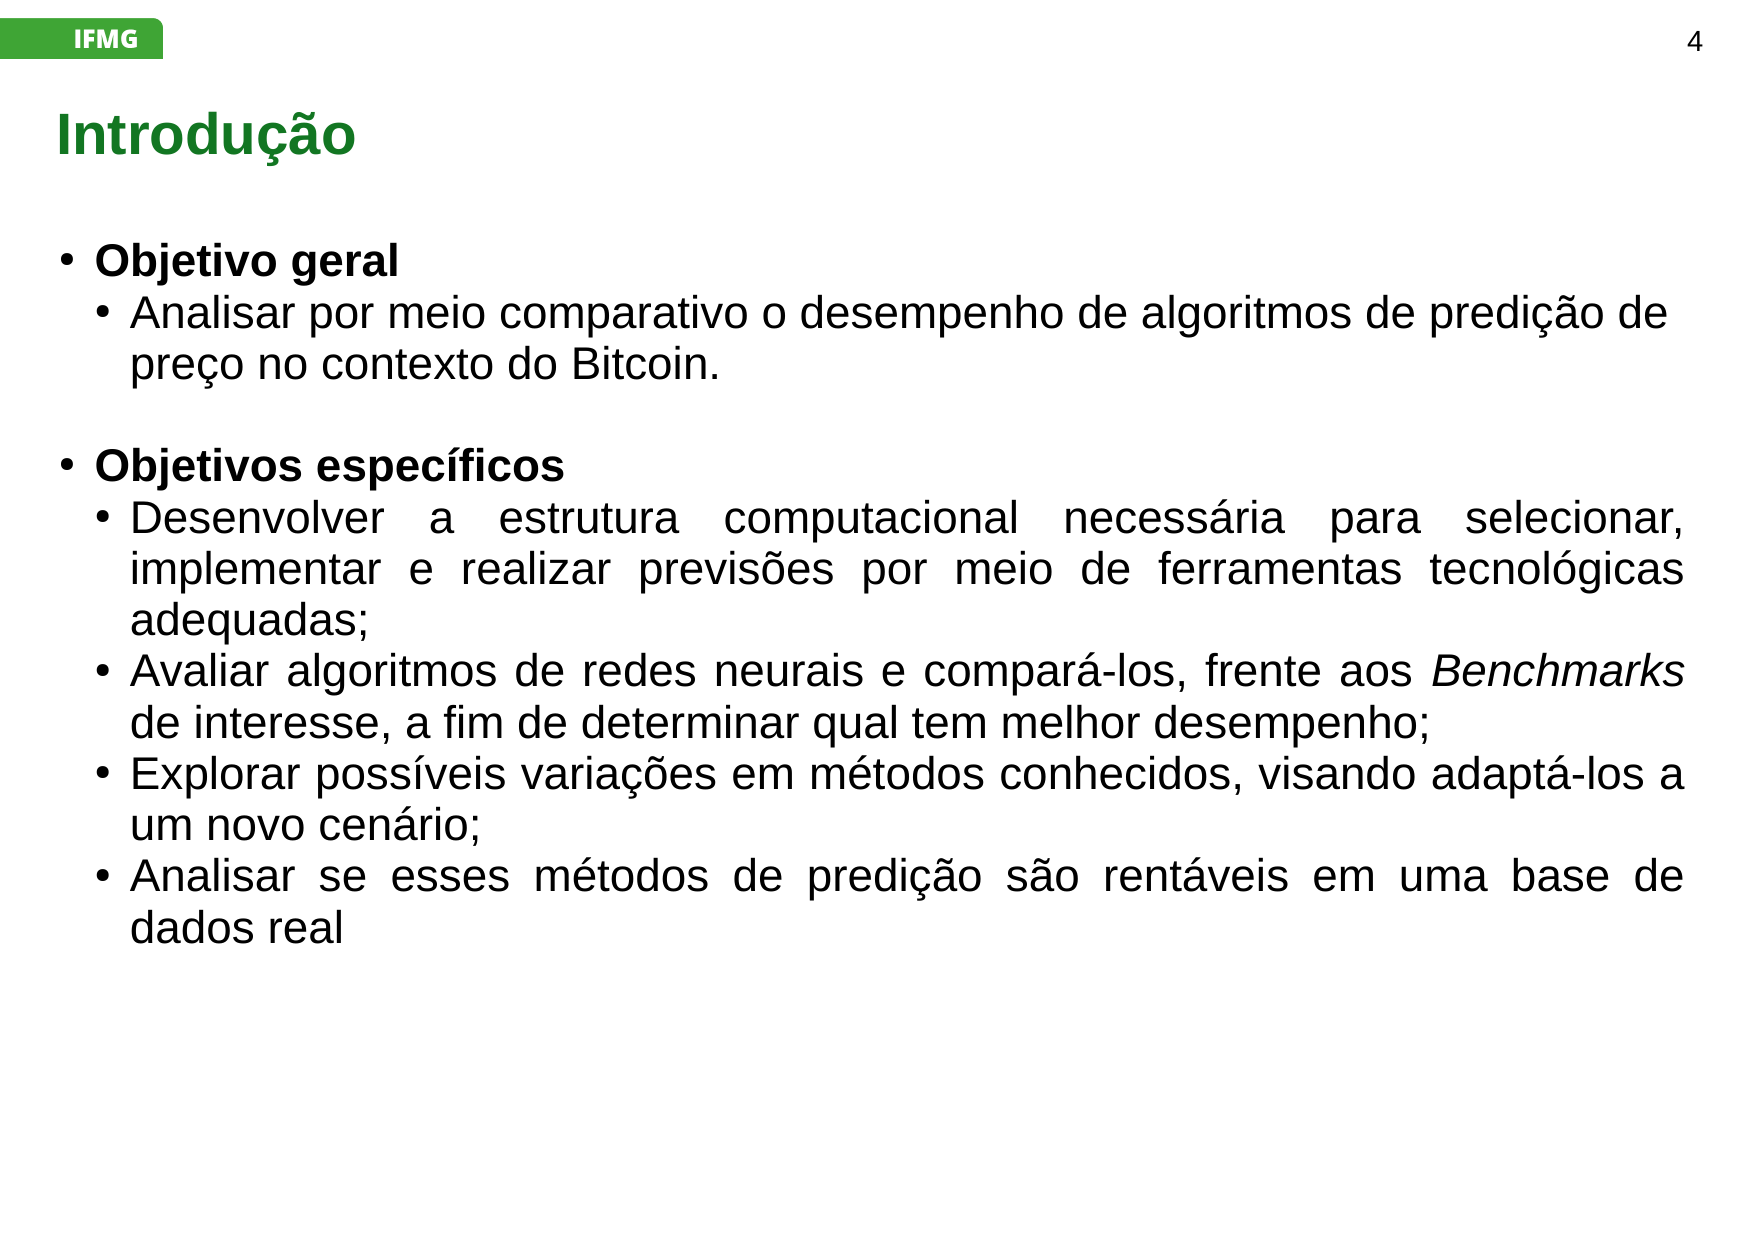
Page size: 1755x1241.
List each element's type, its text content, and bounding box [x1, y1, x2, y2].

text_box <number> [1613, 17, 1755, 73]
picture [0, 17, 163, 62]
text_box Introdução [41, 94, 1713, 240]
text_box Objetivo geral Analisar por meio comparativo o desempenho de algoritmos de predição de preço no contexto do Bitcoin. Objetivos específicos Desenvolver a estrutura computacional necessária para selecionar, implementar e realizar previsões por meio de ferramentas tecnológicas adequadas; Avaliar algoritmos de redes neurais e compará-los, frente aos Benchmarks de interesse, a fim de determinar qual tem melhor desempenho; Explorar possíveis variações em métodos conhecidos, visando adaptá-los a um novo cenário; Analisar se esses métodos de predição são rentáveis em uma base de dados real [44, 227, 1713, 1063]
